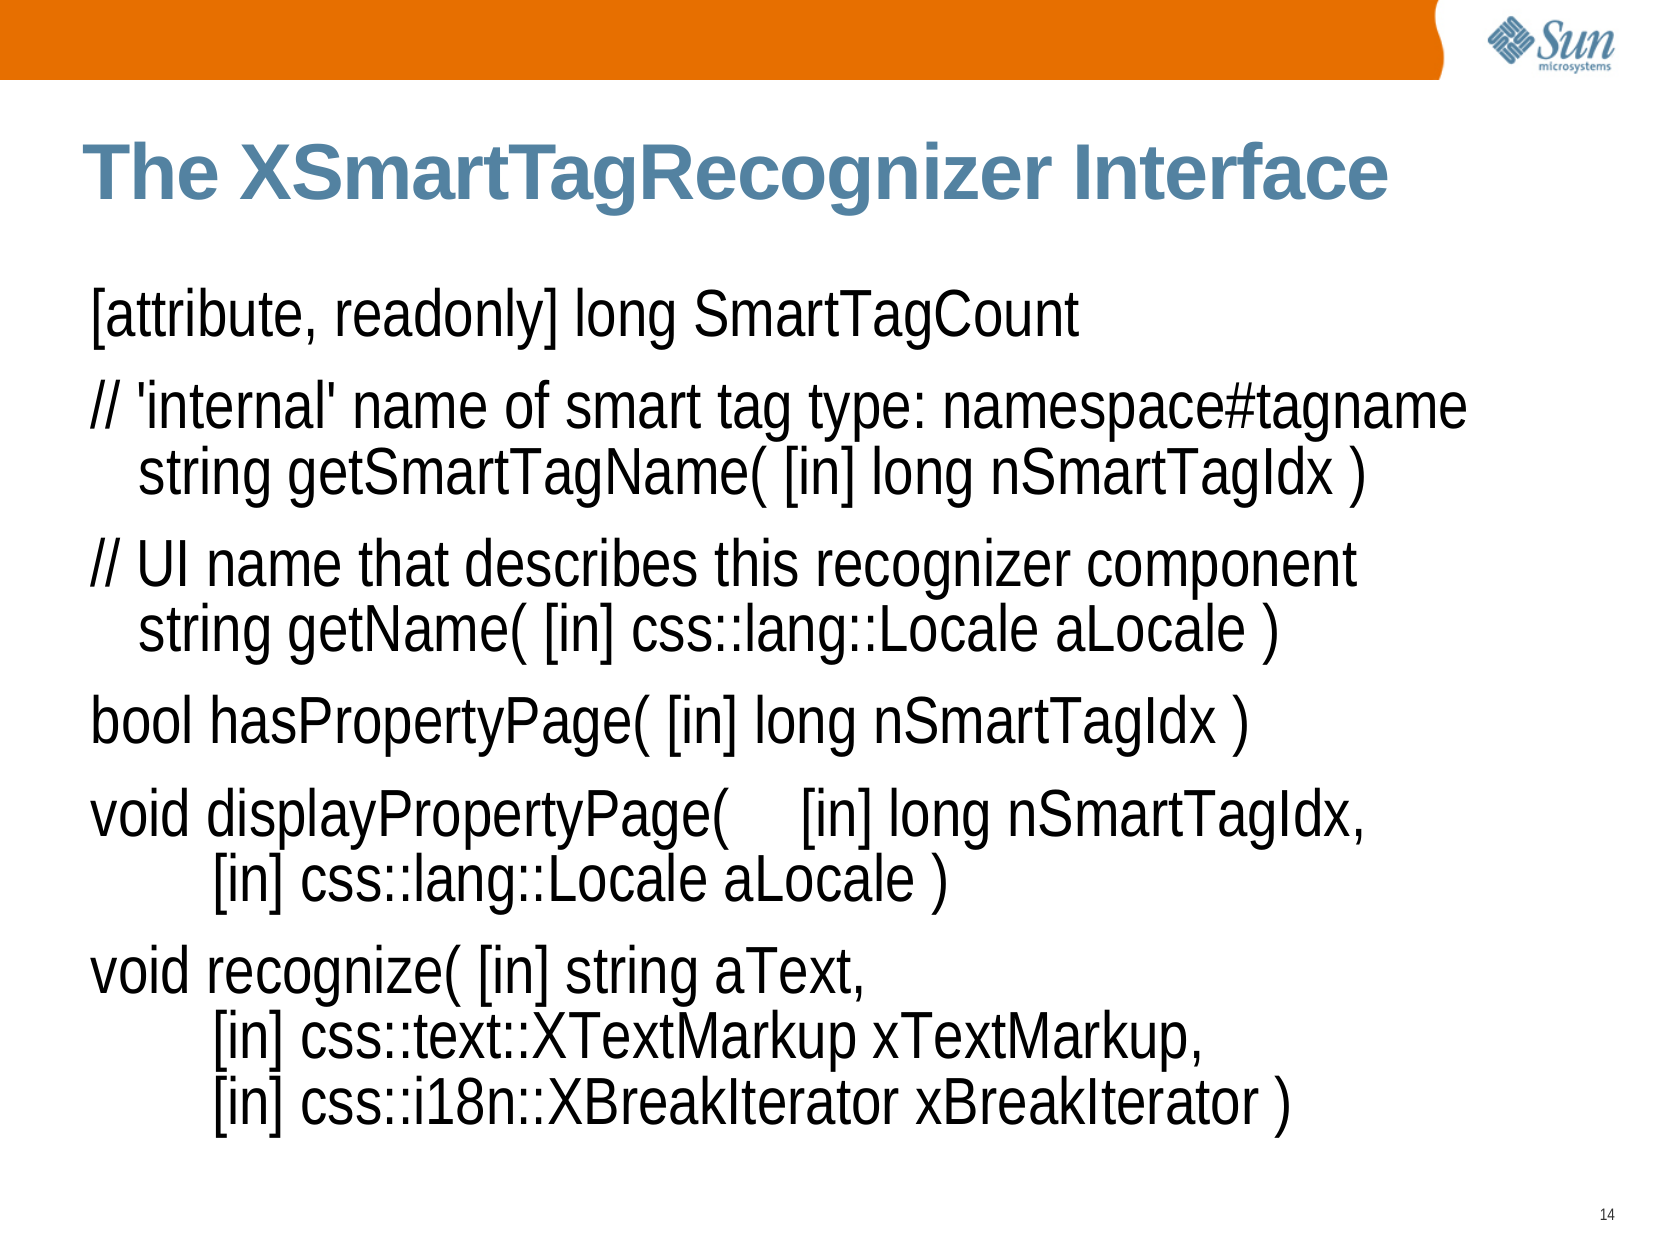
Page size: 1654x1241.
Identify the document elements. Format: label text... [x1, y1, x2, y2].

picture [0, 0, 1654, 80]
title The XSmartTagRecognizer Interface [82, 135, 1654, 250]
list [attribute, readonly] long SmartTagCount // 'internal' name of smart tag type: namespace#tagname string getSmartTagName( [in] long nSmartTagIdx ) // UI name that describes this recognizer component string getName( [in] css::lang::Locale aLocale ) bool hasPropertyPage( [in] long nSmartTagIdx ) void displayPropertyPage( [in] long nSmartTagIdx, [in] css::lang::Locale aLocale ) void recognize( [in] string aText, [in] css::text::XTextMarkup xTextMarkup, [in] css::i18n::XBreakIterator xBreakIterator ) [71, 284, 1545, 1171]
